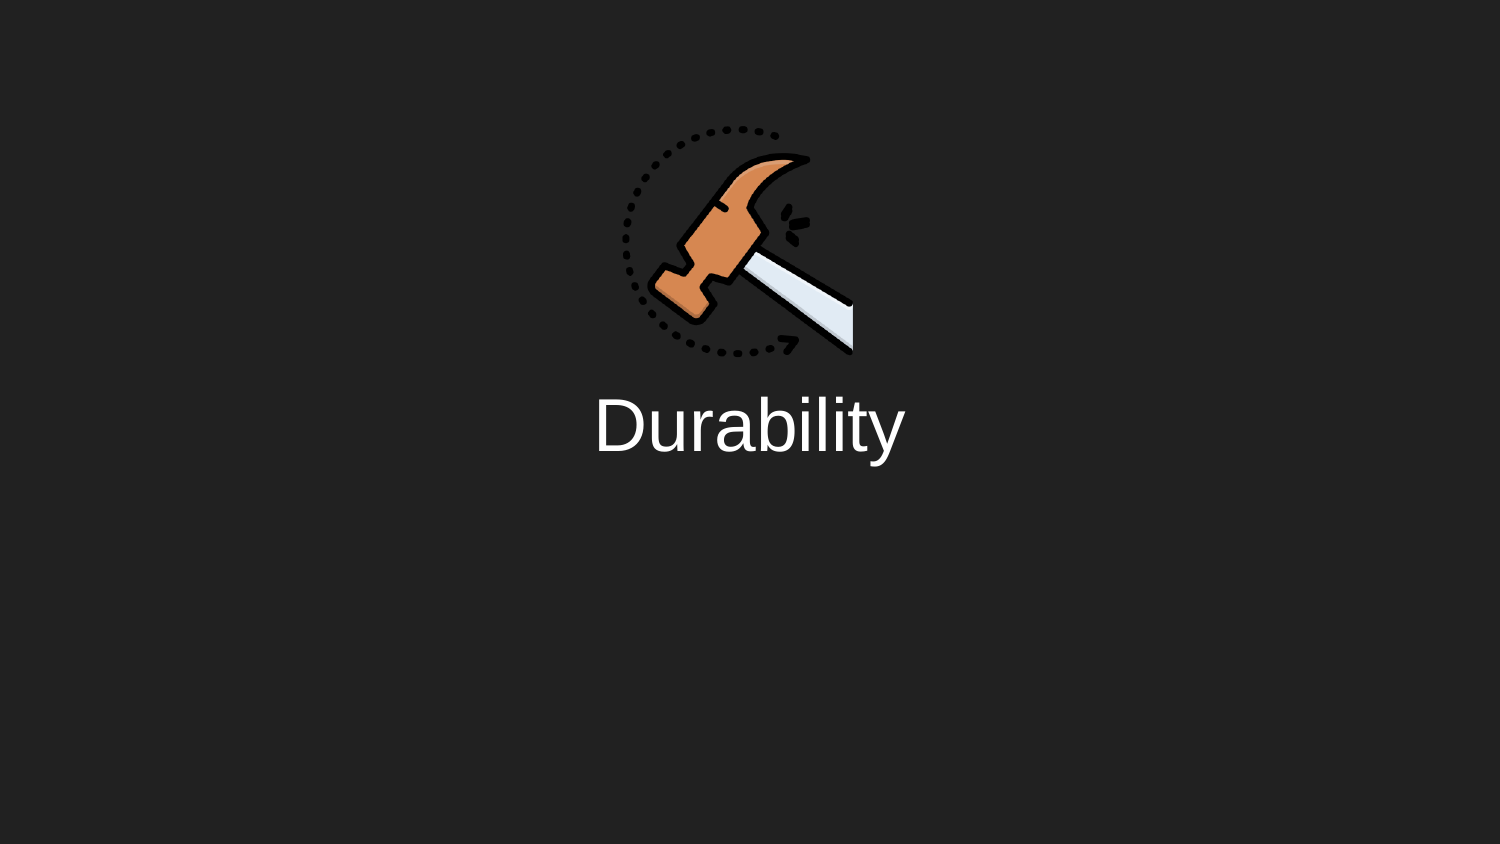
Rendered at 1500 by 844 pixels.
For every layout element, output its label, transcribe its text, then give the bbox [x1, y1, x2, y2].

title Durability [51, 352, 1449, 491]
picture [512, 119, 963, 373]
